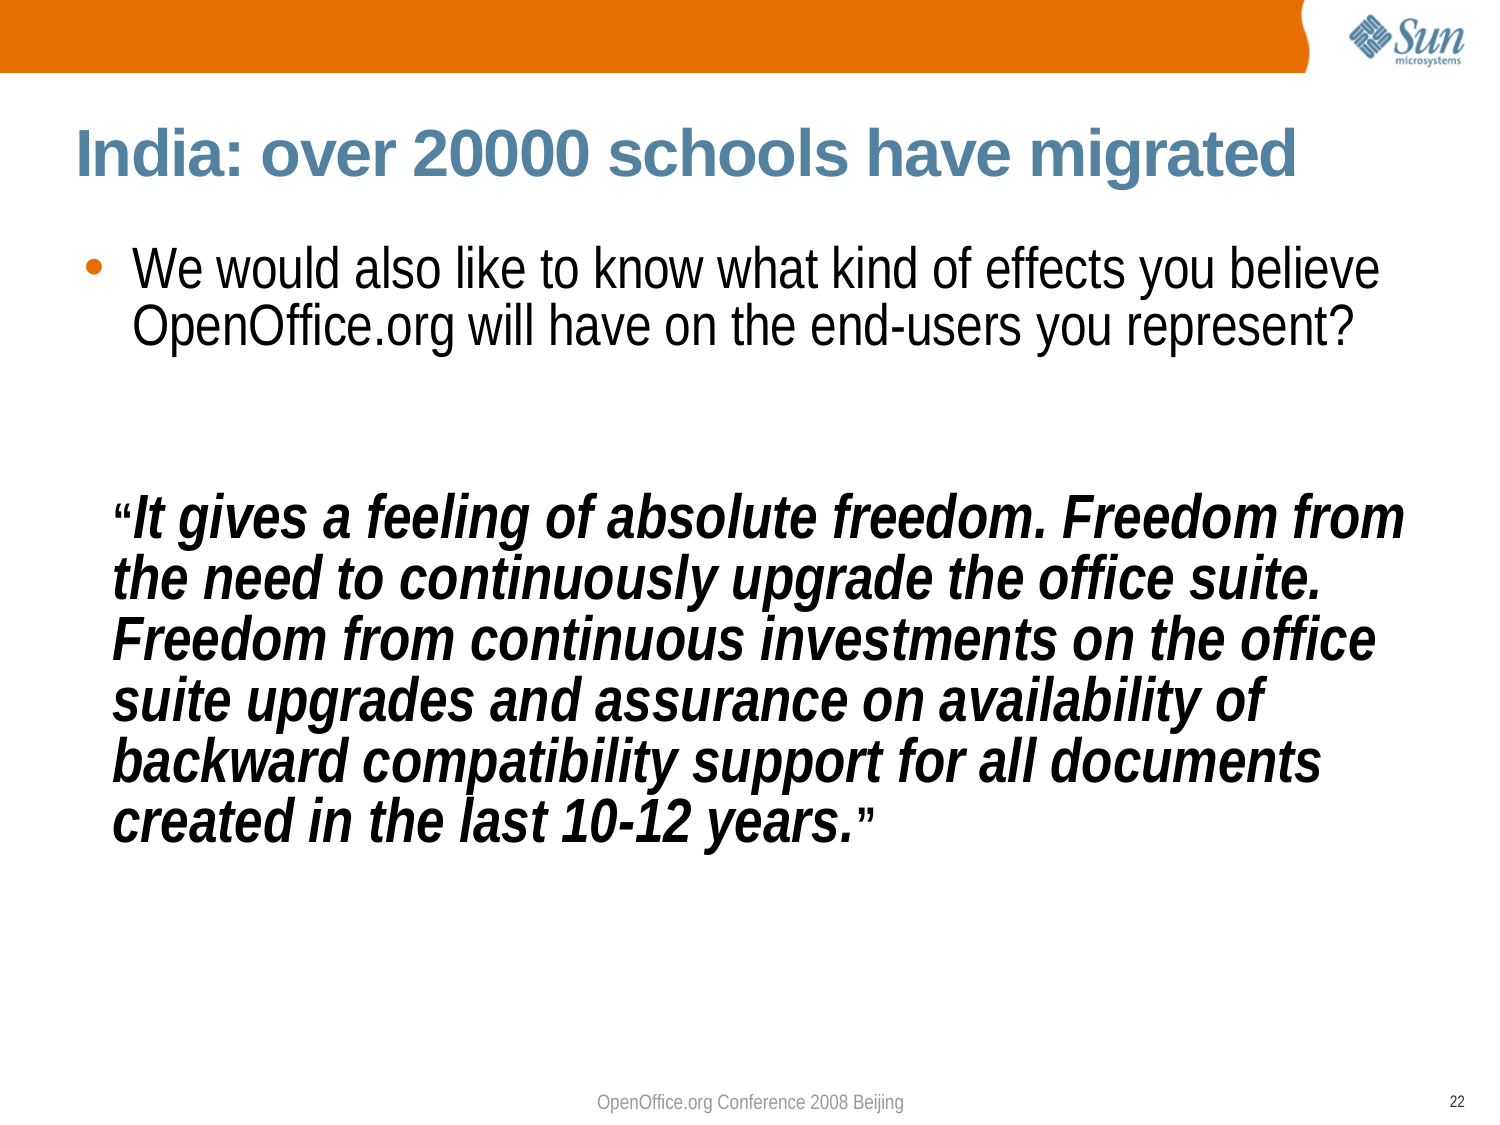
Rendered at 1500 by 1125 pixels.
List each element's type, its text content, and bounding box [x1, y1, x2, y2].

title India: over 20000 schools have migrated [75, 123, 1437, 227]
picture [0, 0, 1500, 73]
list We would also like to know what kind of effects you believe OpenOffice.org will have on the end-users you represent? [64, 243, 1401, 393]
text_box “It gives a feeling of absolute freedom. Freedom from the need to continuously upgrade the office suite. Freedom from continuous investments on the office suite upgrades and assurance on availability of backward compatibility support for all documents created in the last 10-12 years.” [112, 489, 1426, 863]
